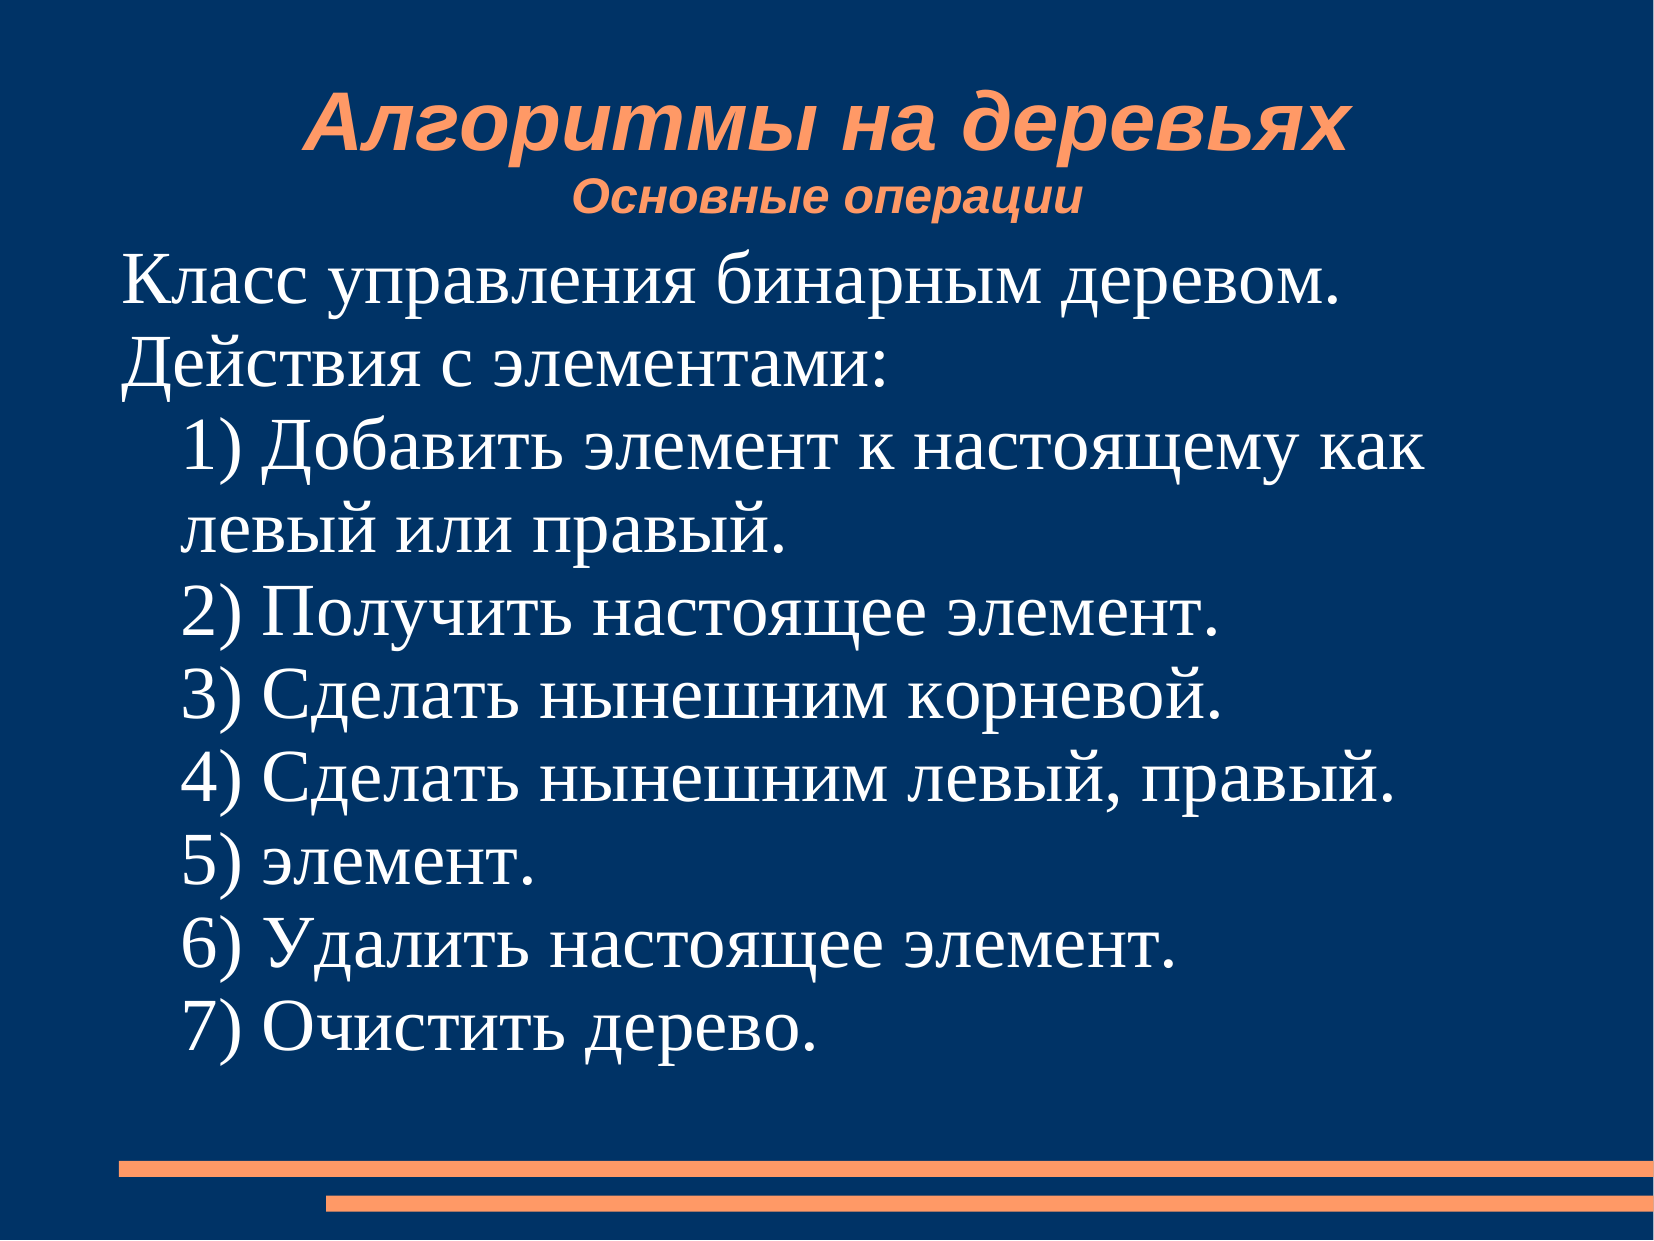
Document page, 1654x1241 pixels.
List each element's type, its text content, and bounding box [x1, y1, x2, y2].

subtitle Класс управления бинарным деревом. Действия с элементами: 1) Добавить элемент к настоящему как левый или правый. 2) Получить настоящее элемент. 3) Сделать нынешним корневой. 4) Сделать нынешним левый, правый. 5) элемент. 6) Удалить настоящее элемент. 7) Очистить дерево. [121, 236, 1561, 1152]
title Алгоритмы на деревьях Основные операции [121, 46, 1534, 236]
